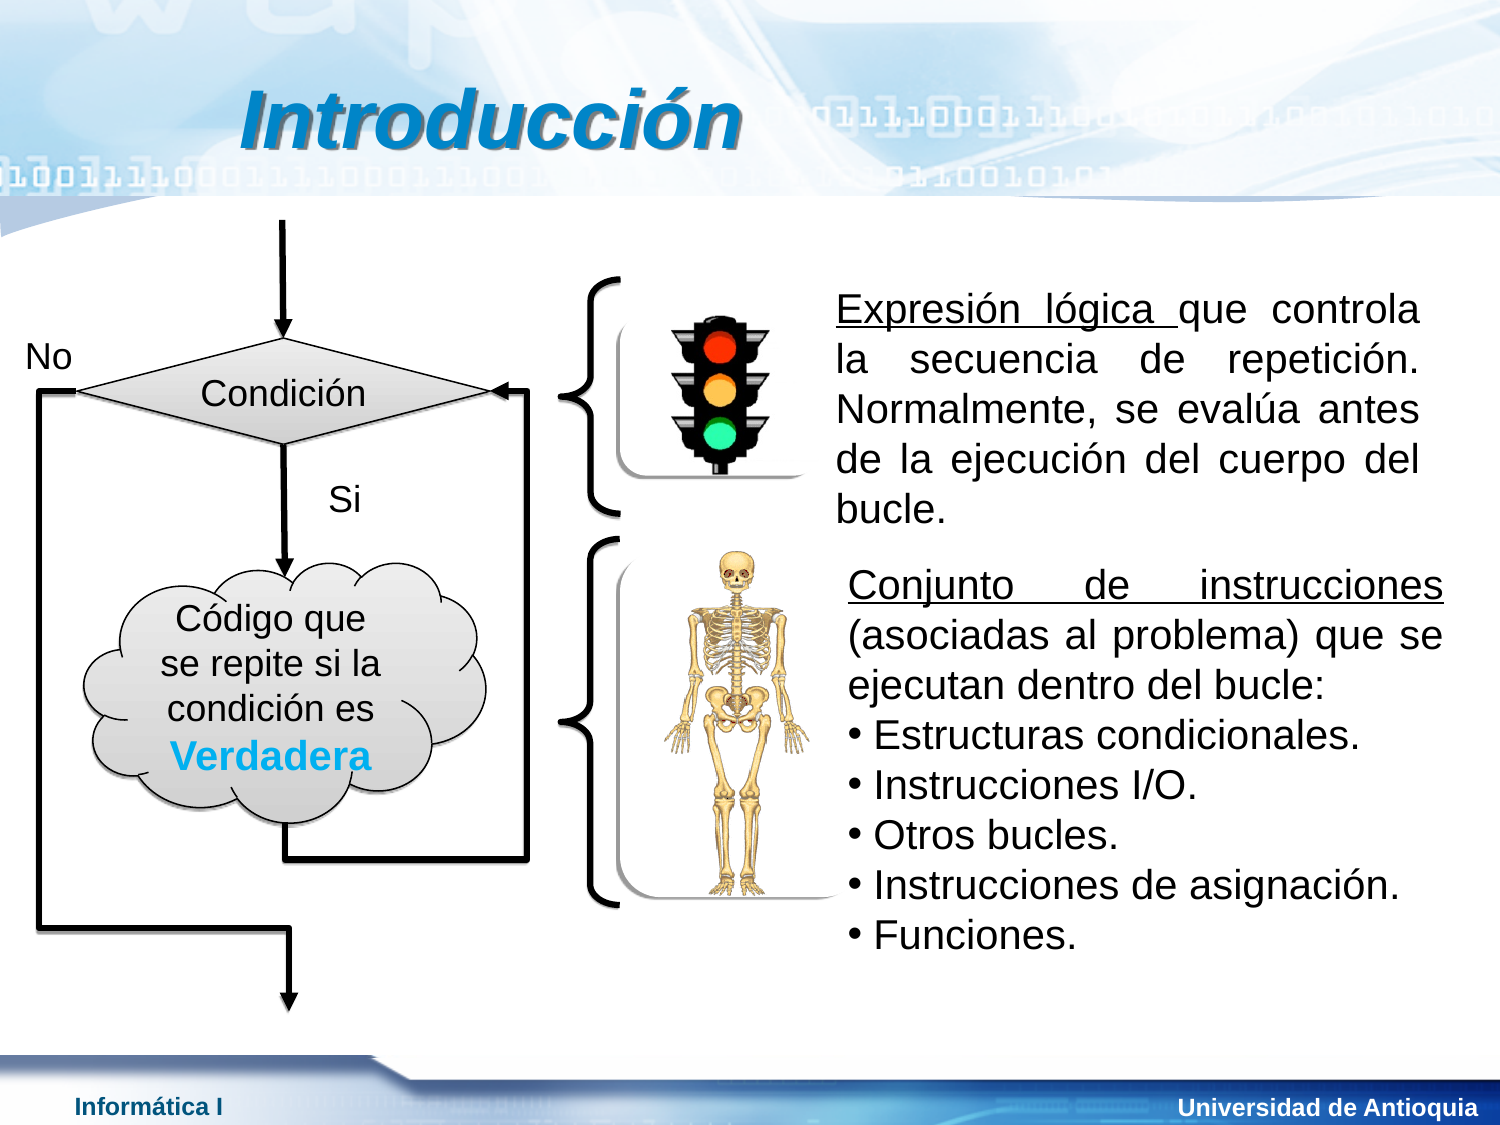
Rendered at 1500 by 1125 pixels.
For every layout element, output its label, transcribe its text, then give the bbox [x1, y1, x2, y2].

text_box Si [313, 467, 377, 528]
text_box No [10, 324, 88, 385]
text_box [620, 314, 820, 476]
picture [0, 1055, 1500, 1125]
text_box Conjunto de instrucciones (asociadas al problema) que se ejecutan dentro del bucle: Estructuras condicionales. Instrucciones I/O. Otros bucles. Instrucciones de asignación. Funciones. [832, 550, 1459, 966]
text_box Código que se repite si la condición es Verdadera [83, 563, 486, 824]
text_box Condición [76, 338, 491, 445]
text_box [620, 550, 832, 898]
title Introducción [224, 57, 1438, 150]
picture [0, 0, 1500, 196]
text_box Expresión lógica que controla la secuencia de repetición. Normalmente, se evalúa antes de la ejecución del cuerpo del bucle. [820, 274, 1436, 540]
